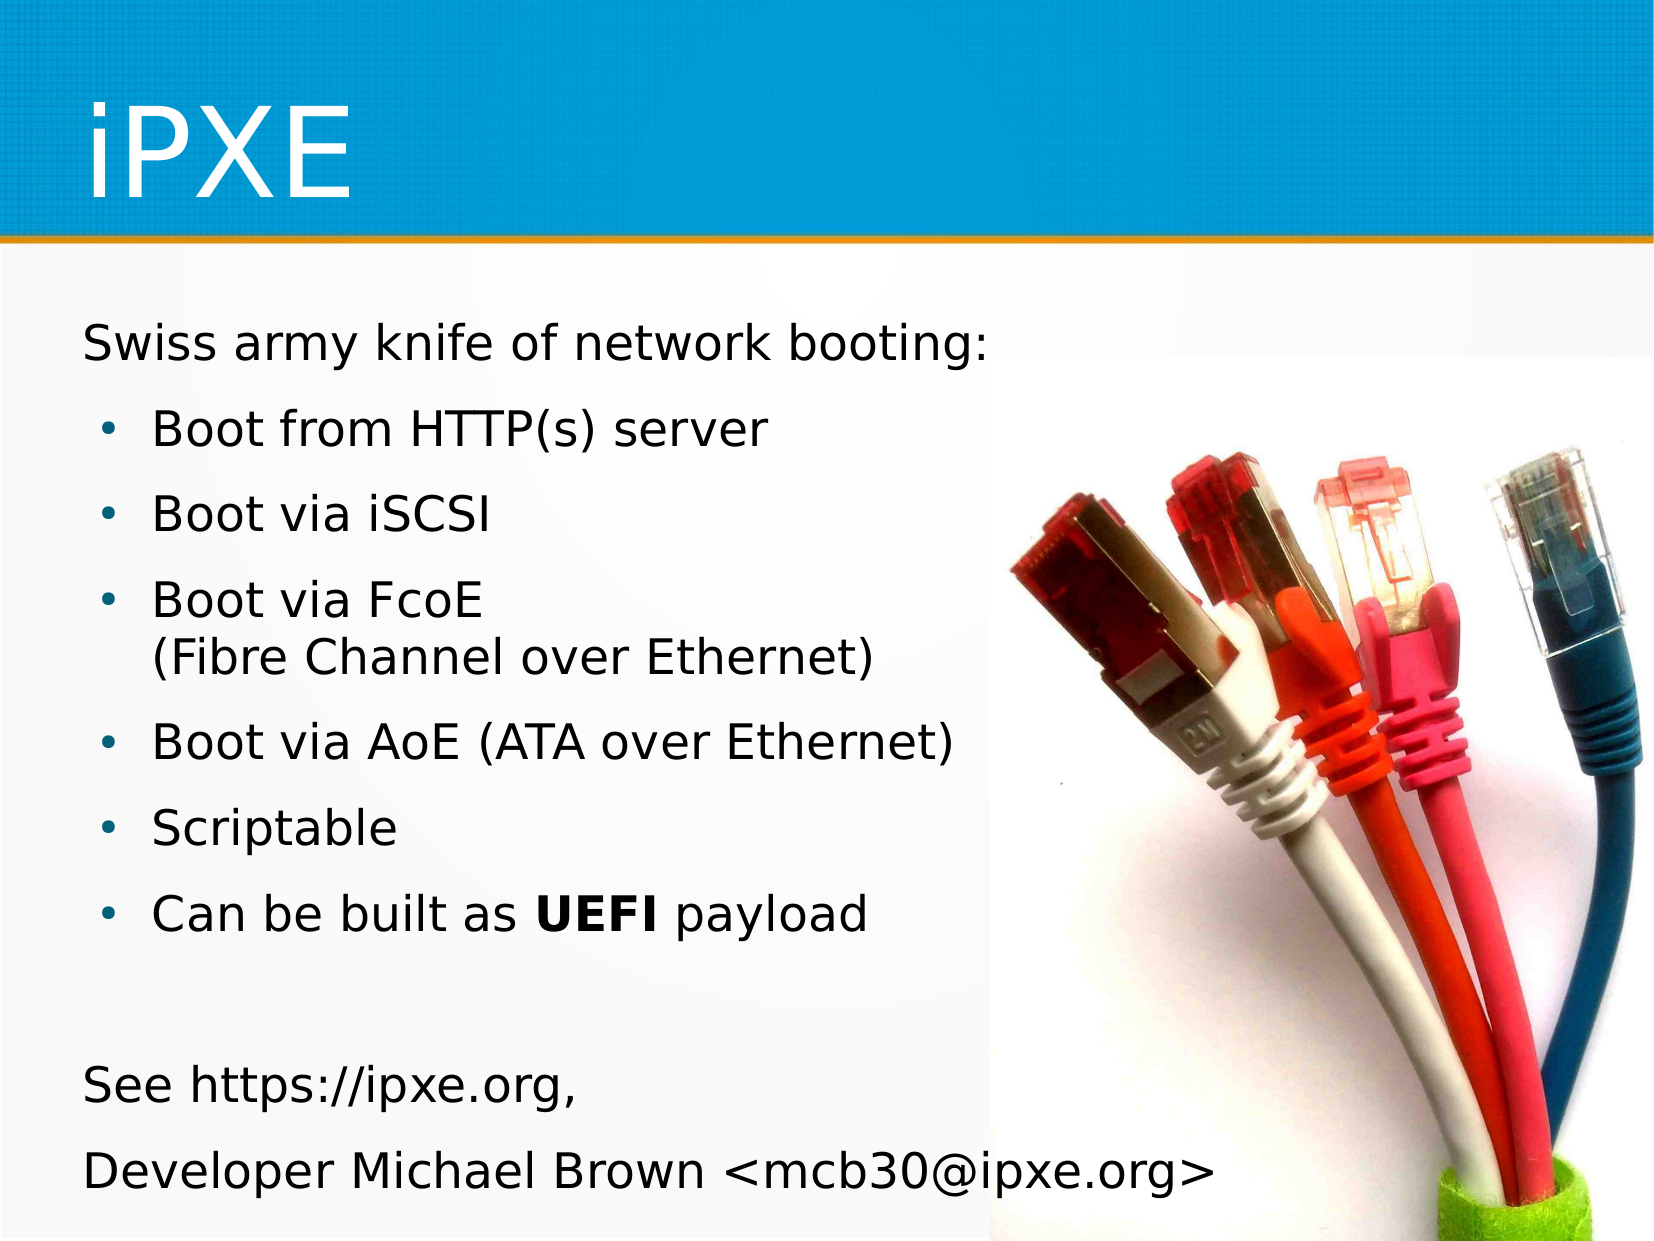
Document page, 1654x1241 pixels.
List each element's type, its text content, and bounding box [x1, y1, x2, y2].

title iPXE [82, 19, 1571, 227]
list Swiss army knife of network booting: Boot from HTTP(s) server Boot via iSCSI Boot via FcoE (Fibre Channel over Ethernet) Boot via AoE (ATA over Ethernet) Scriptable Can be built as UEFI payload See https://ipxe.org, Developer Michael Brown <mcb30@ipxe.org> [82, 314, 1563, 1201]
picture [0, 233, 1654, 1241]
